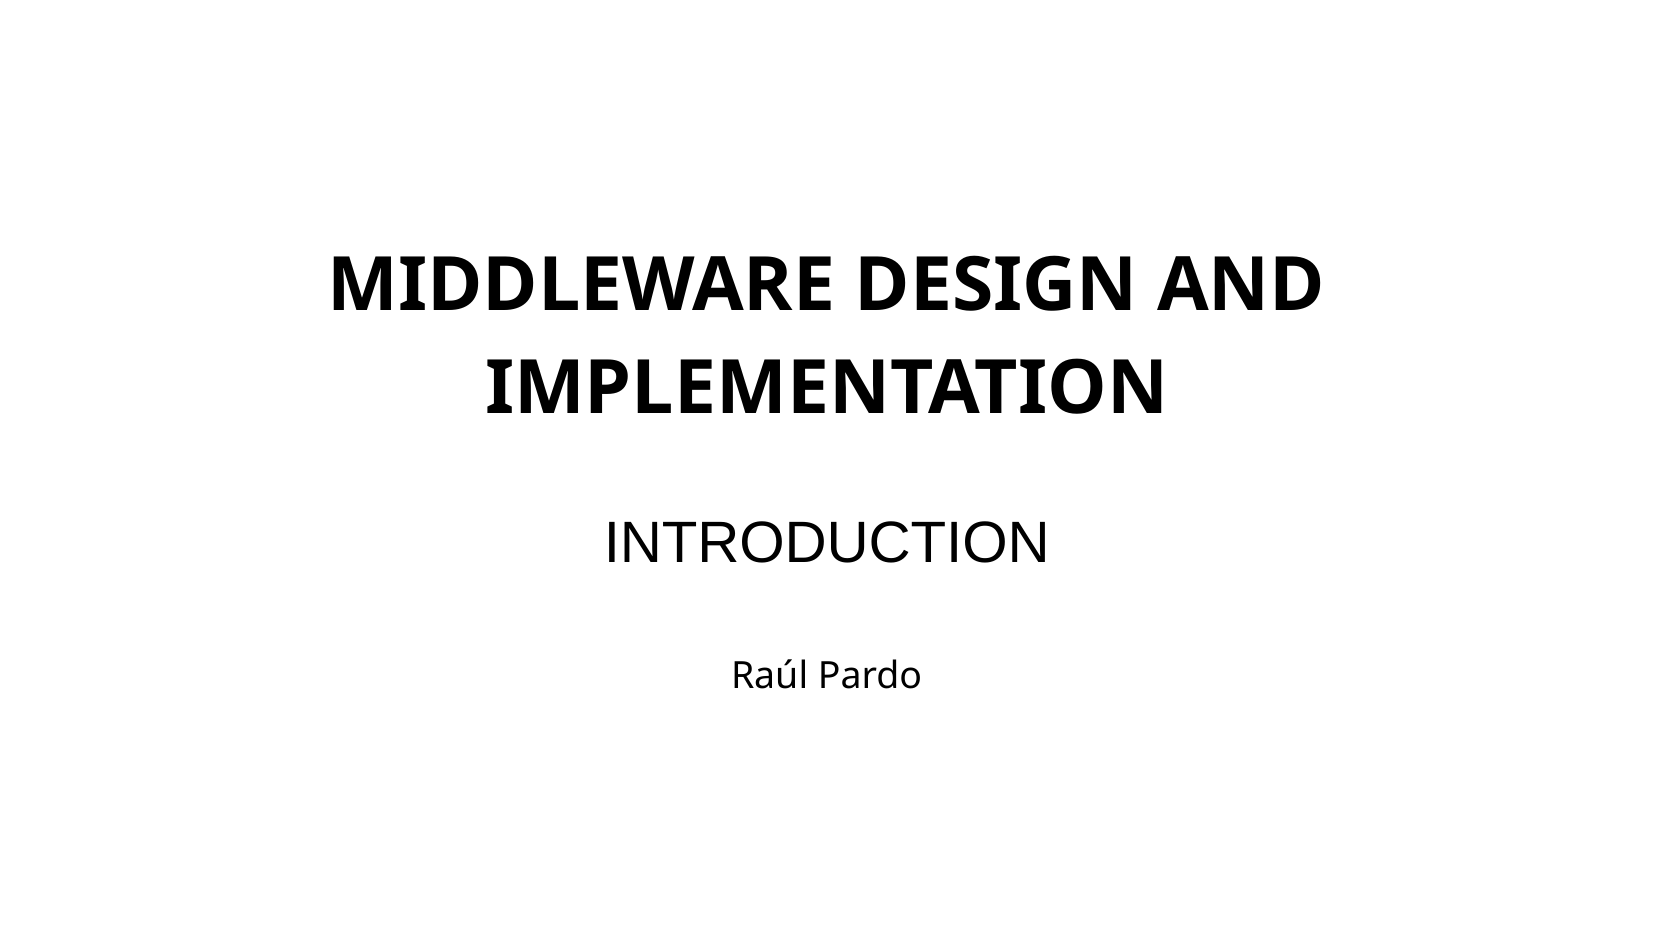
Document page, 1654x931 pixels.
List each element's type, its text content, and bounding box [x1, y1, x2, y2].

subtitle MIDDLEWARE DESIGN AND IMPLEMENTATION INTRODUCTION Raúl Pardo [82, 195, 1571, 735]
